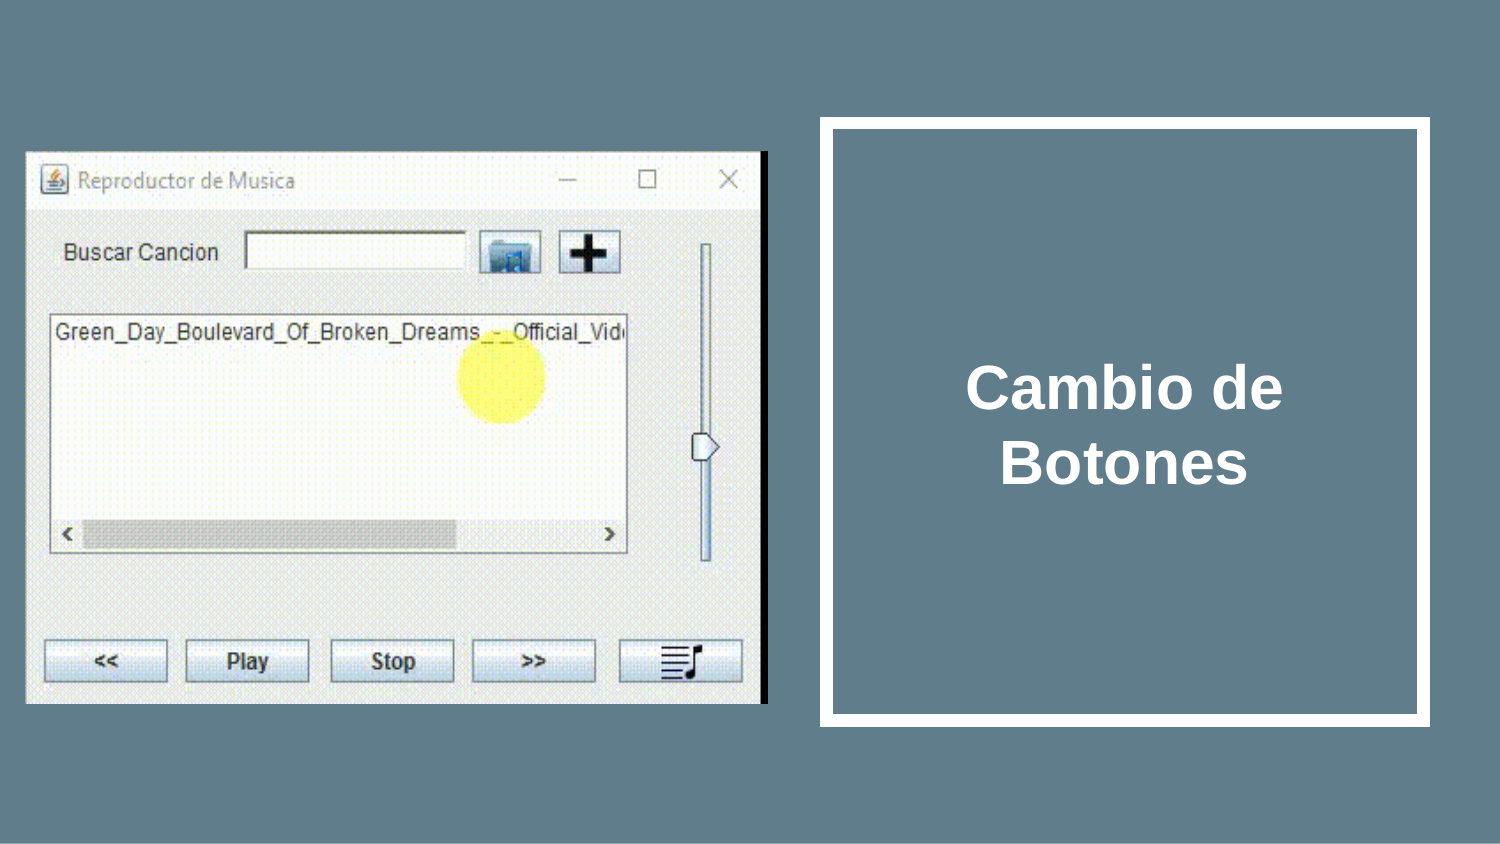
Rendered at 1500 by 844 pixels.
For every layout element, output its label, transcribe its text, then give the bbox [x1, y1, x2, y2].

picture [25, 151, 768, 704]
title Cambio de Botones [848, 151, 1402, 693]
